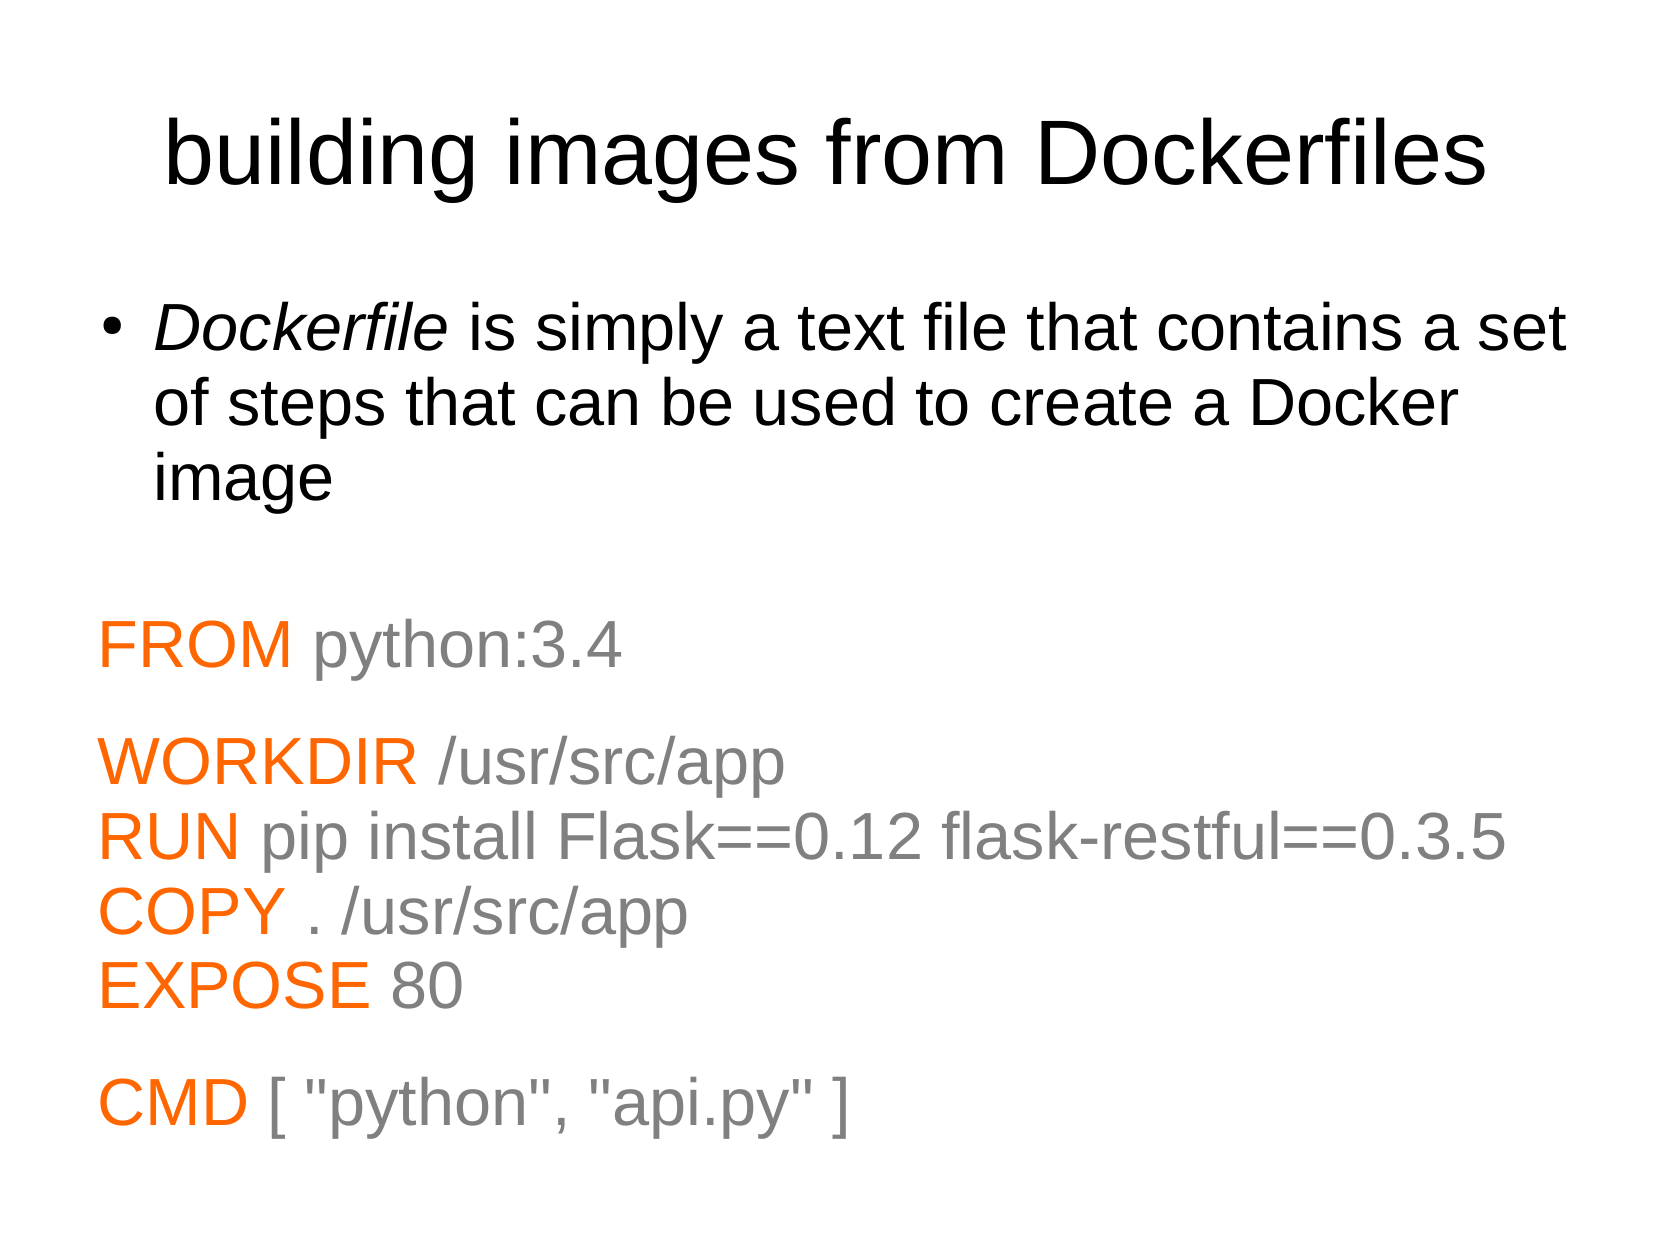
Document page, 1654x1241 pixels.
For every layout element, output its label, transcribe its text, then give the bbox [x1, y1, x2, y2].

text_box FROM python:3.4 WORKDIR /usr/src/app RUN pip install Flask==0.12 flask-restful==0.3.5 COPY . /usr/src/app EXPOSE 80 CMD [ "python", "api.py" ] [82, 600, 1591, 1148]
title building images from Dockerfiles [82, 49, 1571, 257]
list Dockerfile is simply a text file that contains a set of steps that can be used to create a Docker image [82, 290, 1571, 600]
